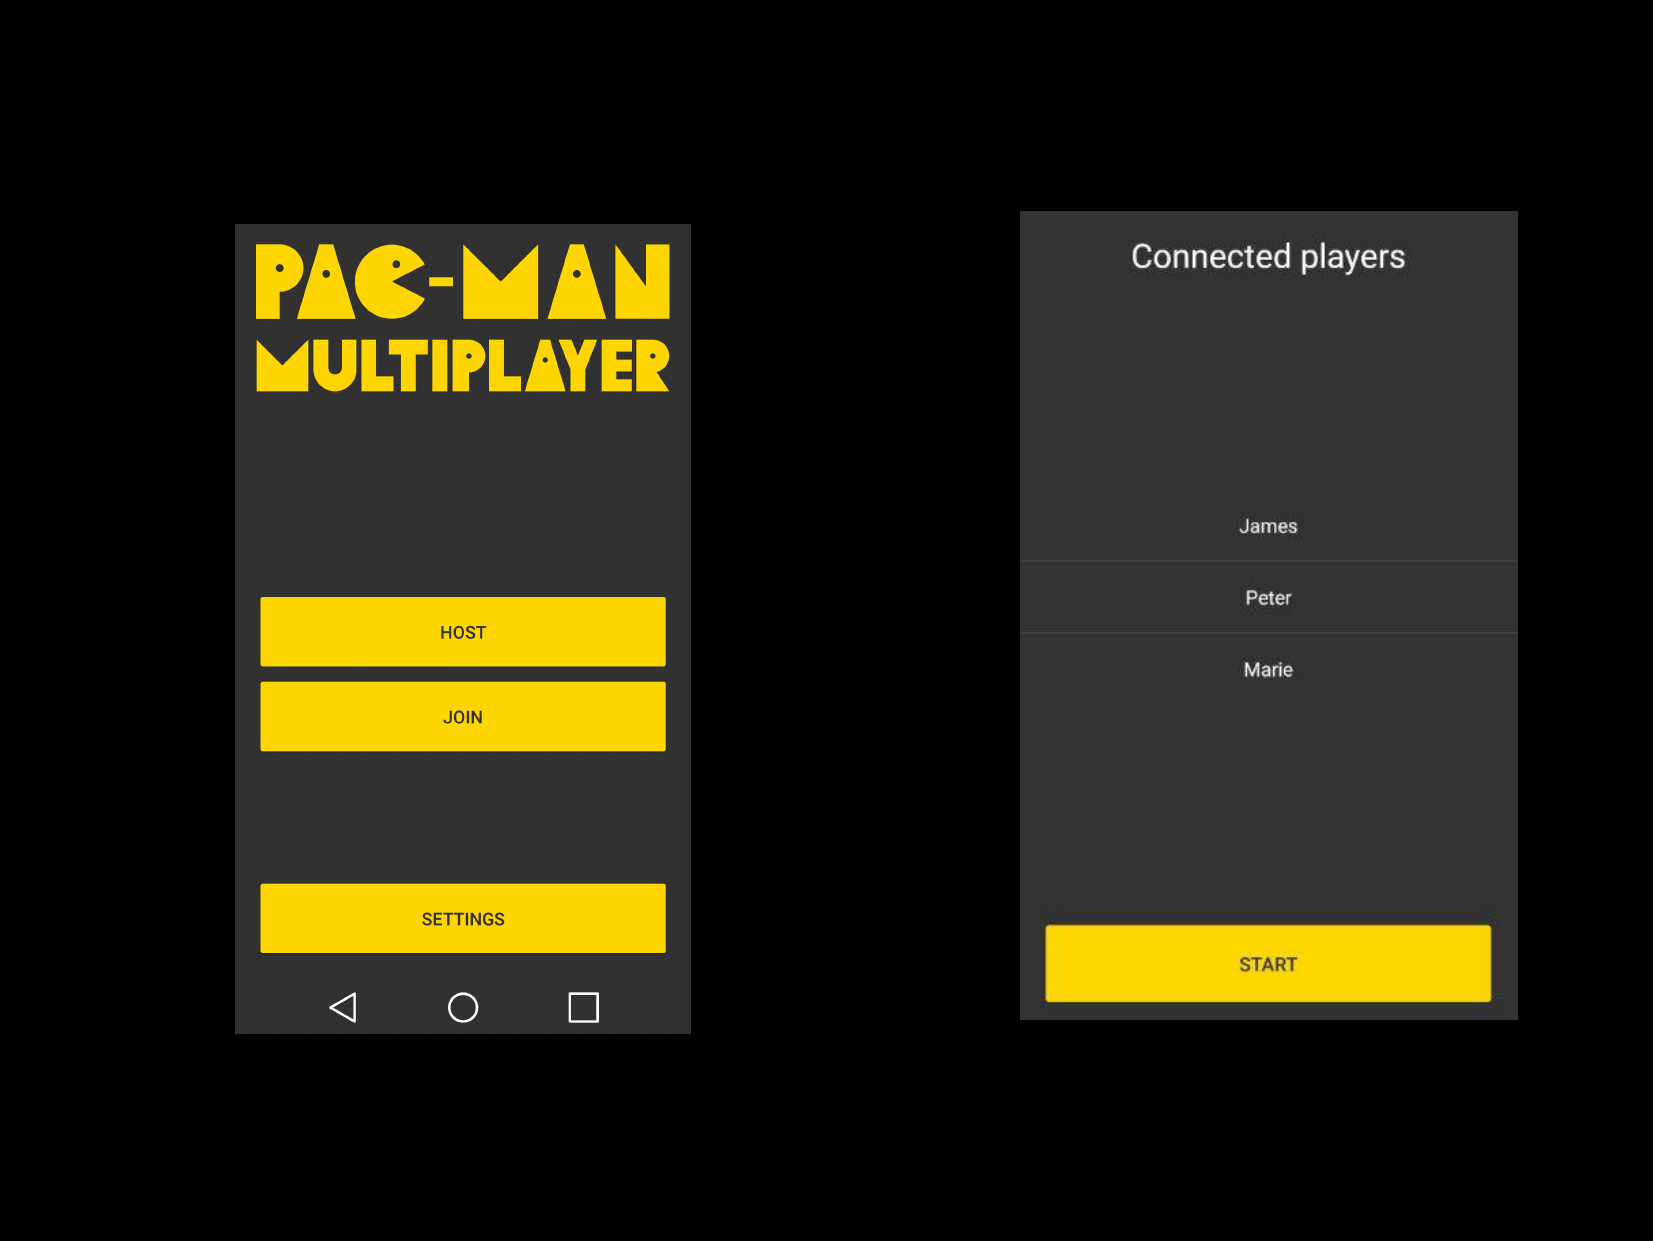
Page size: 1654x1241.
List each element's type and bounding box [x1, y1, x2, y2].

picture [1020, 211, 1518, 1021]
picture [235, 224, 691, 1034]
